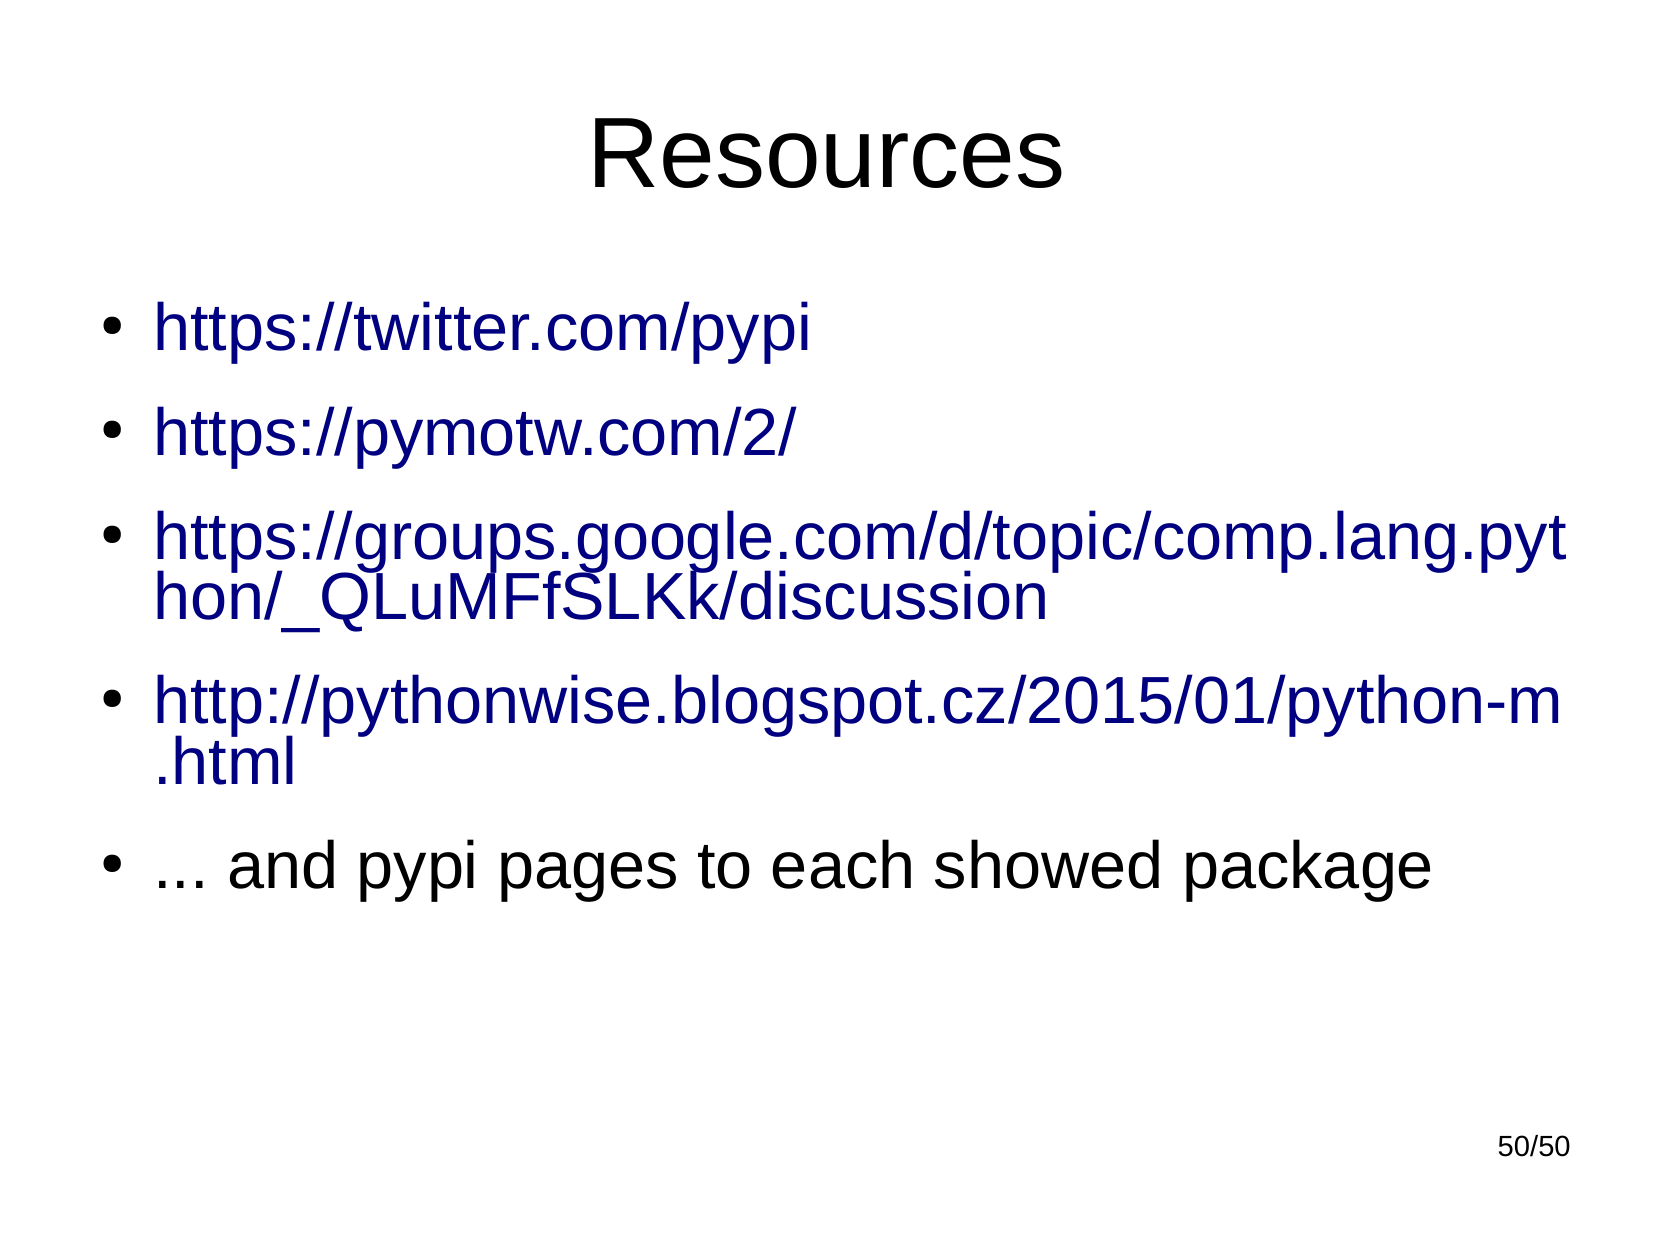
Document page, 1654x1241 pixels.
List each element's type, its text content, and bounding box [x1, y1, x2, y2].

list https://twitter.com/pypi https://pymotw.com/2/ https://groups.google.com/d/topic/comp.lang.python/_QLuMFfSLKk/discussion http://pythonwise.blogspot.cz/2015/01/python-m.html ... and pypi pages to each showed package [82, 290, 1571, 1010]
title Resources [82, 97, 1571, 209]
